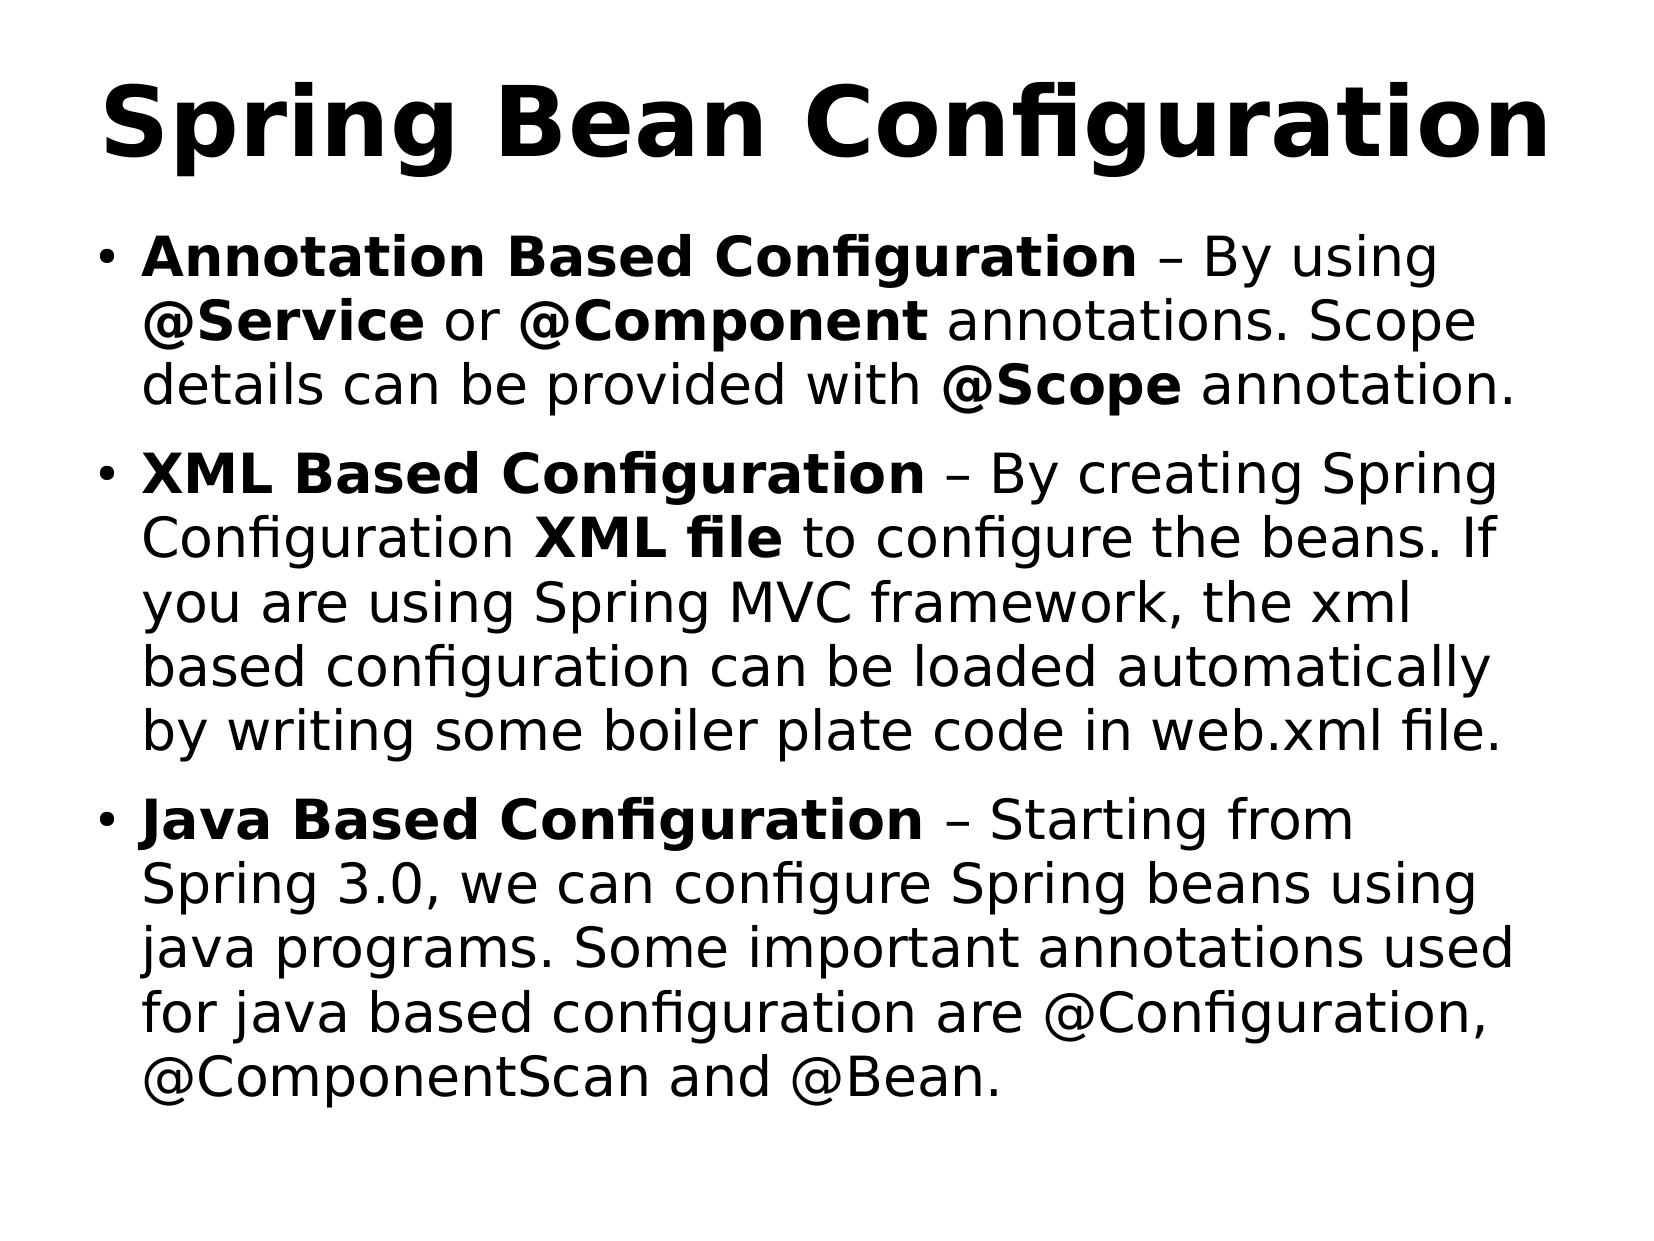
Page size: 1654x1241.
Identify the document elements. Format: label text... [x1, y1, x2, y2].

list Annotation Based Configuration – By using @Service or @Component annotations. Scope details can be provided with @Scope annotation. XML Based Configuration – By creating Spring Configuration XML file to configure the beans. If you are using Spring MVC framework, the xml based configuration can be loaded automatically by writing some boiler plate code in web.xml file. Java Based Configuration – Starting from Spring 3.0, we can configure Spring beans using java programs. Some important annotations used for java based configuration are @Configuration, @ComponentScan and @Bean. [82, 225, 1538, 1186]
title Spring Bean Configuration [82, 49, 1571, 196]
